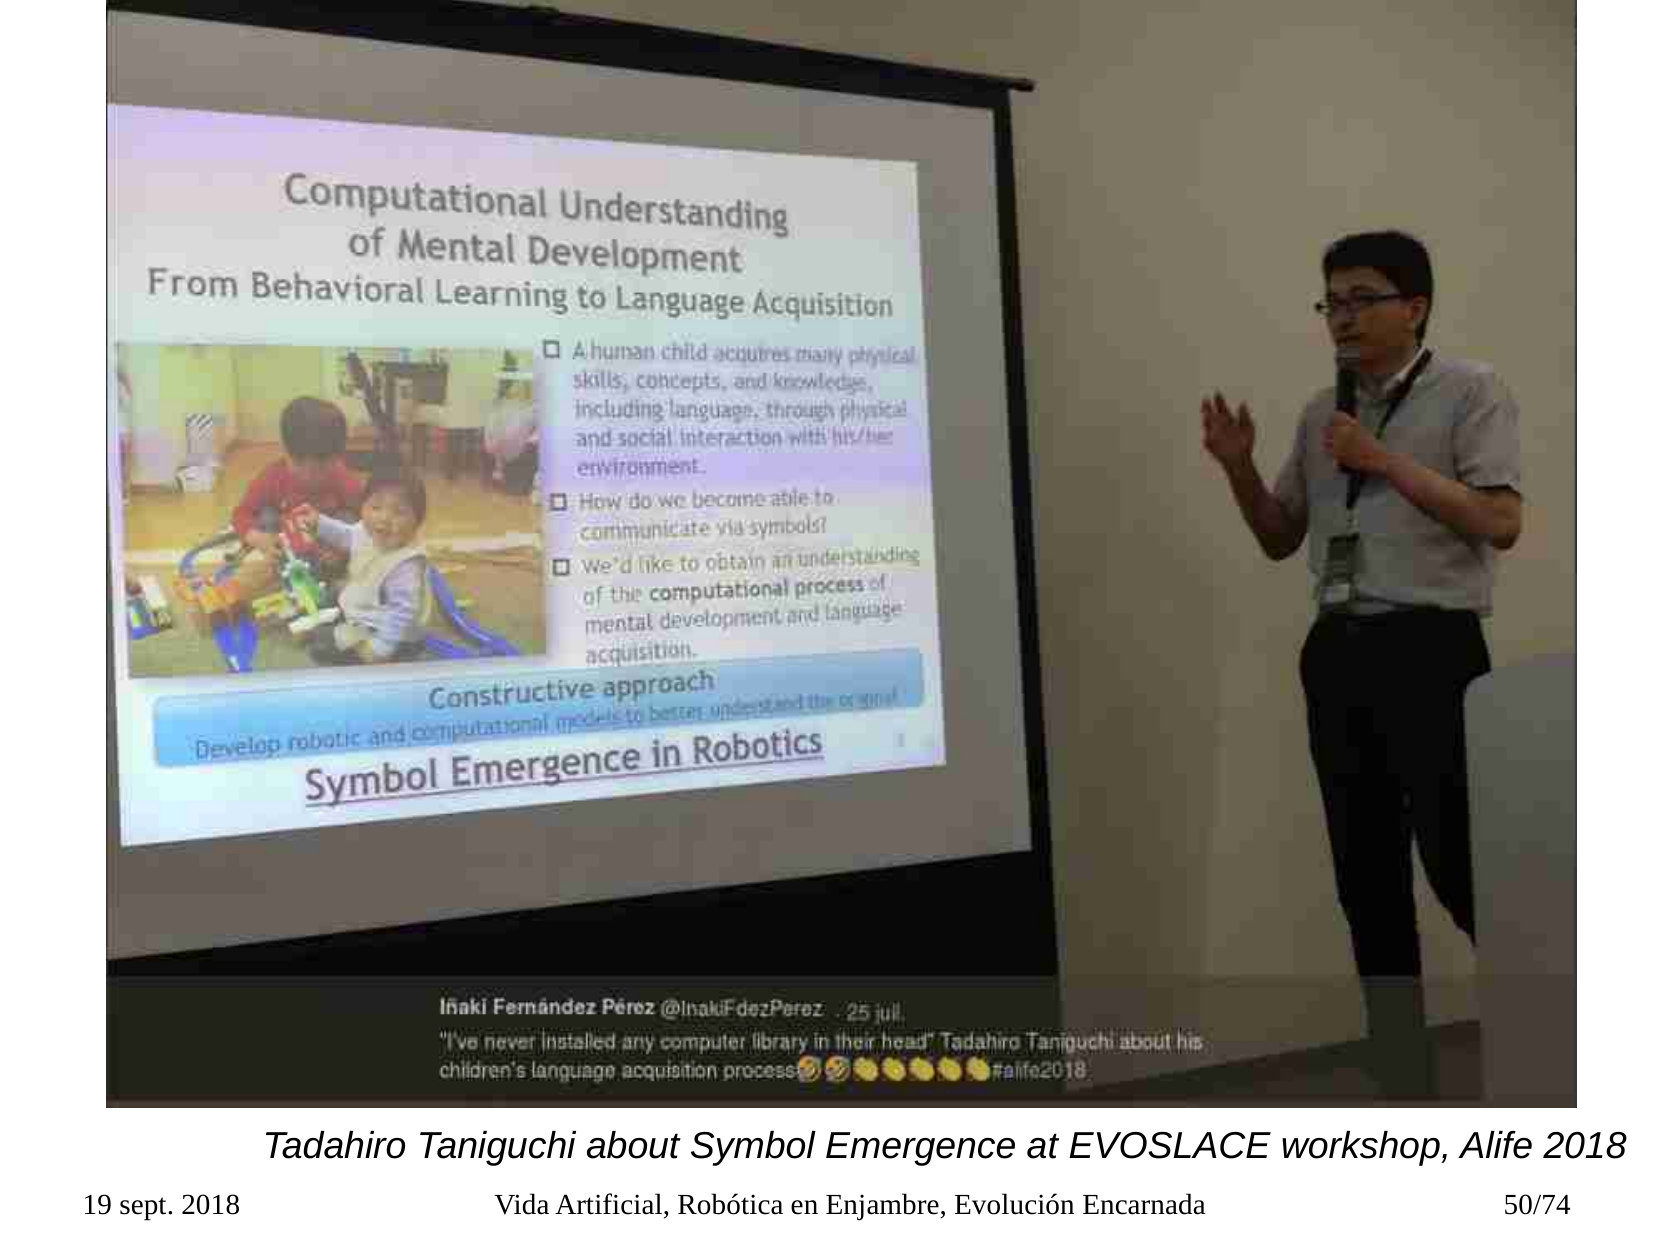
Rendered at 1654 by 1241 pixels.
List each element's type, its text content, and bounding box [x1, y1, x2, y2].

picture [106, 0, 1577, 1108]
text_box Tadahiro Taniguchi about Symbol Emergence at EVOSLACE workshop, Alife 2018 [177, 1117, 1642, 1175]
